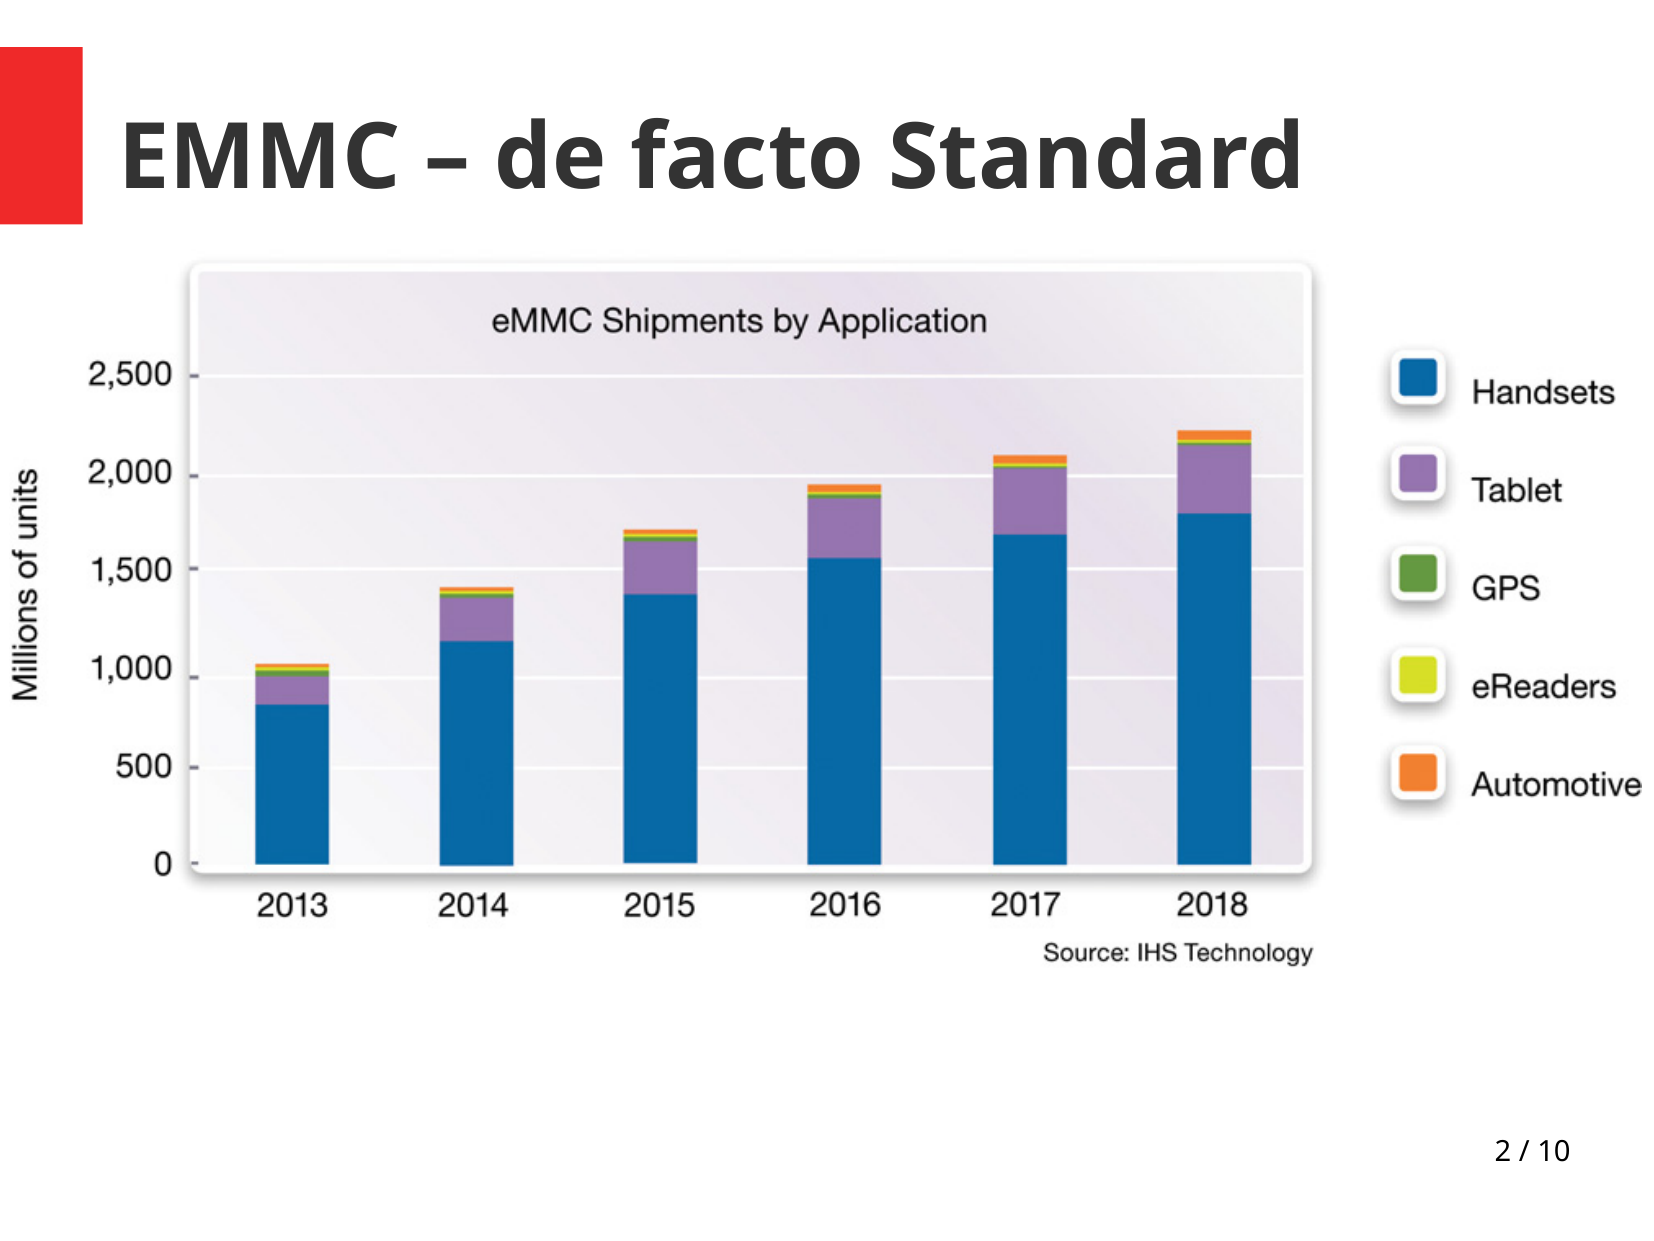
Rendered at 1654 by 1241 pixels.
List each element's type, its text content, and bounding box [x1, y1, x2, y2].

title EMMC – de facto Standard [118, 49, 1571, 249]
picture [9, 249, 1642, 981]
